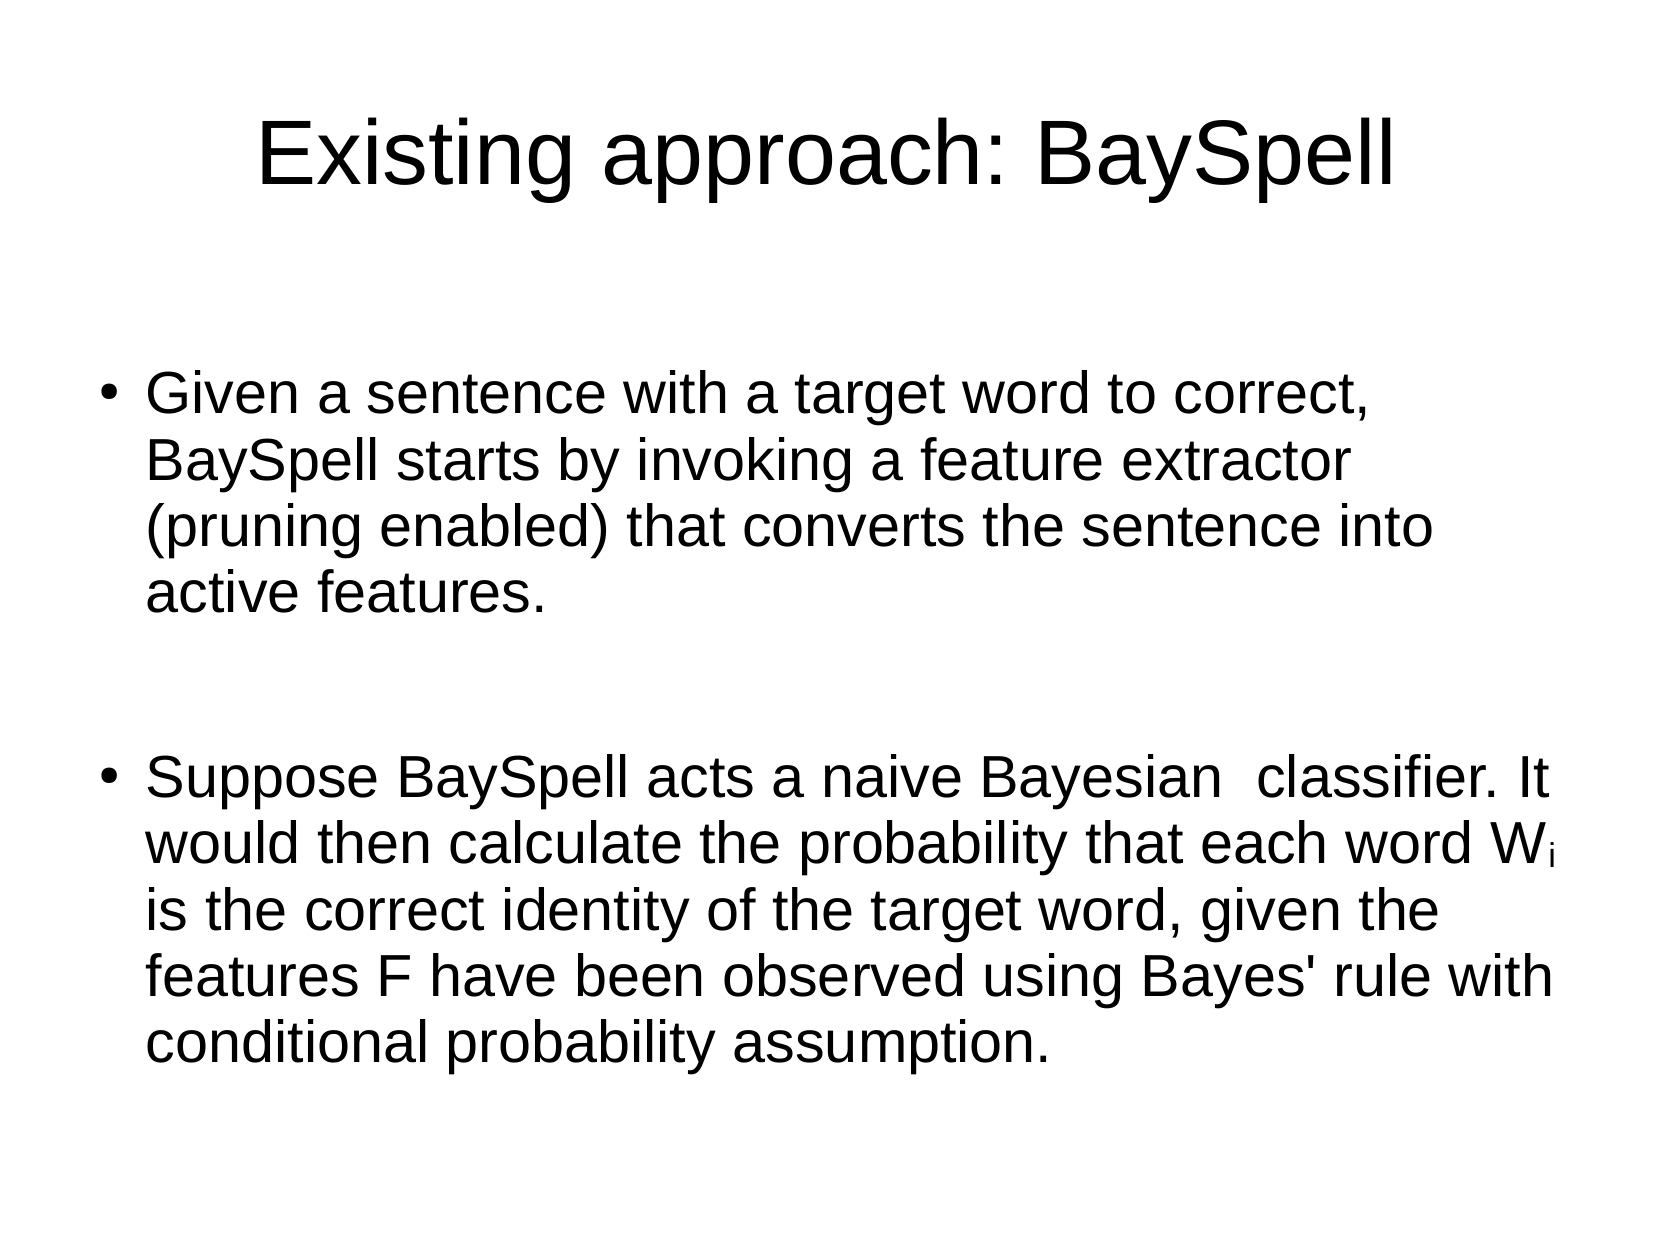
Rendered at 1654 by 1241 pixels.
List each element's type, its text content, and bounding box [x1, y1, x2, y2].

title Existing approach: BaySpell [82, 49, 1571, 257]
list Given a sentence with a target word to correct, BaySpell starts by invoking a feature extractor (pruning enabled) that converts the sentence into active features. Suppose BaySpell acts a naive Bayesian classifier. It would then calculate the probability that each word Wi is the correct identity of the target word, given the features F have been observed using Bayes' rule with conditional probability assumption. [82, 360, 1571, 1080]
